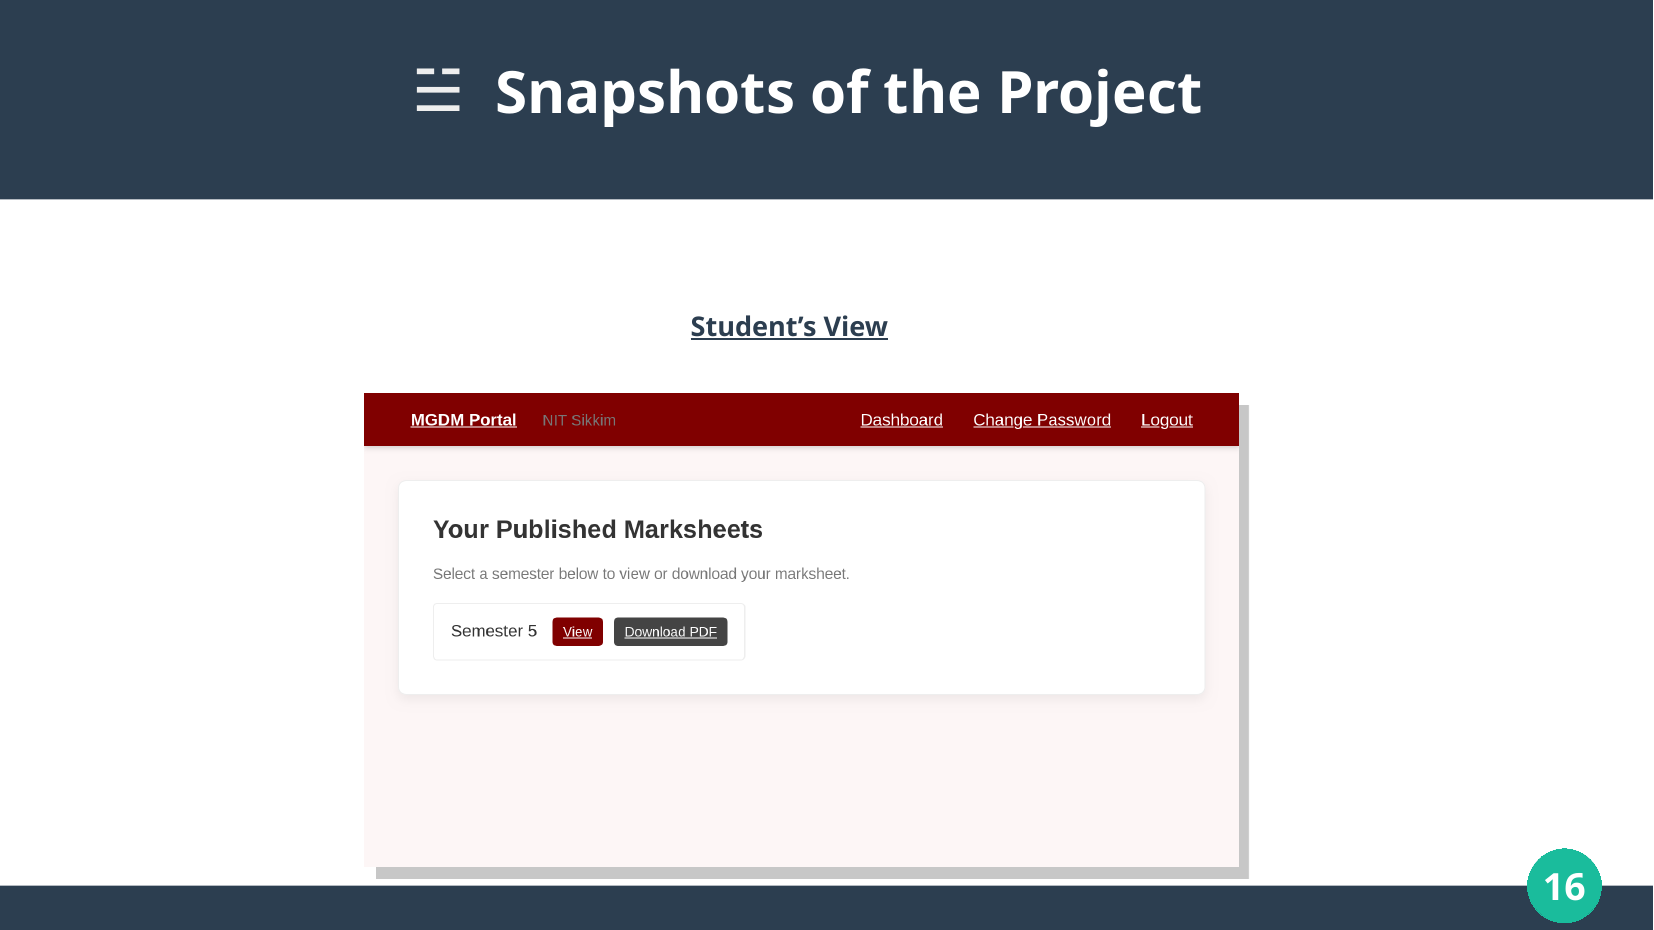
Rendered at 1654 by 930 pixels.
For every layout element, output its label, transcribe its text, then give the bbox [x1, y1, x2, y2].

list Student’s View [690, 307, 916, 345]
title Snapshots of the Project [40, 32, 1576, 151]
picture [364, 393, 1239, 868]
